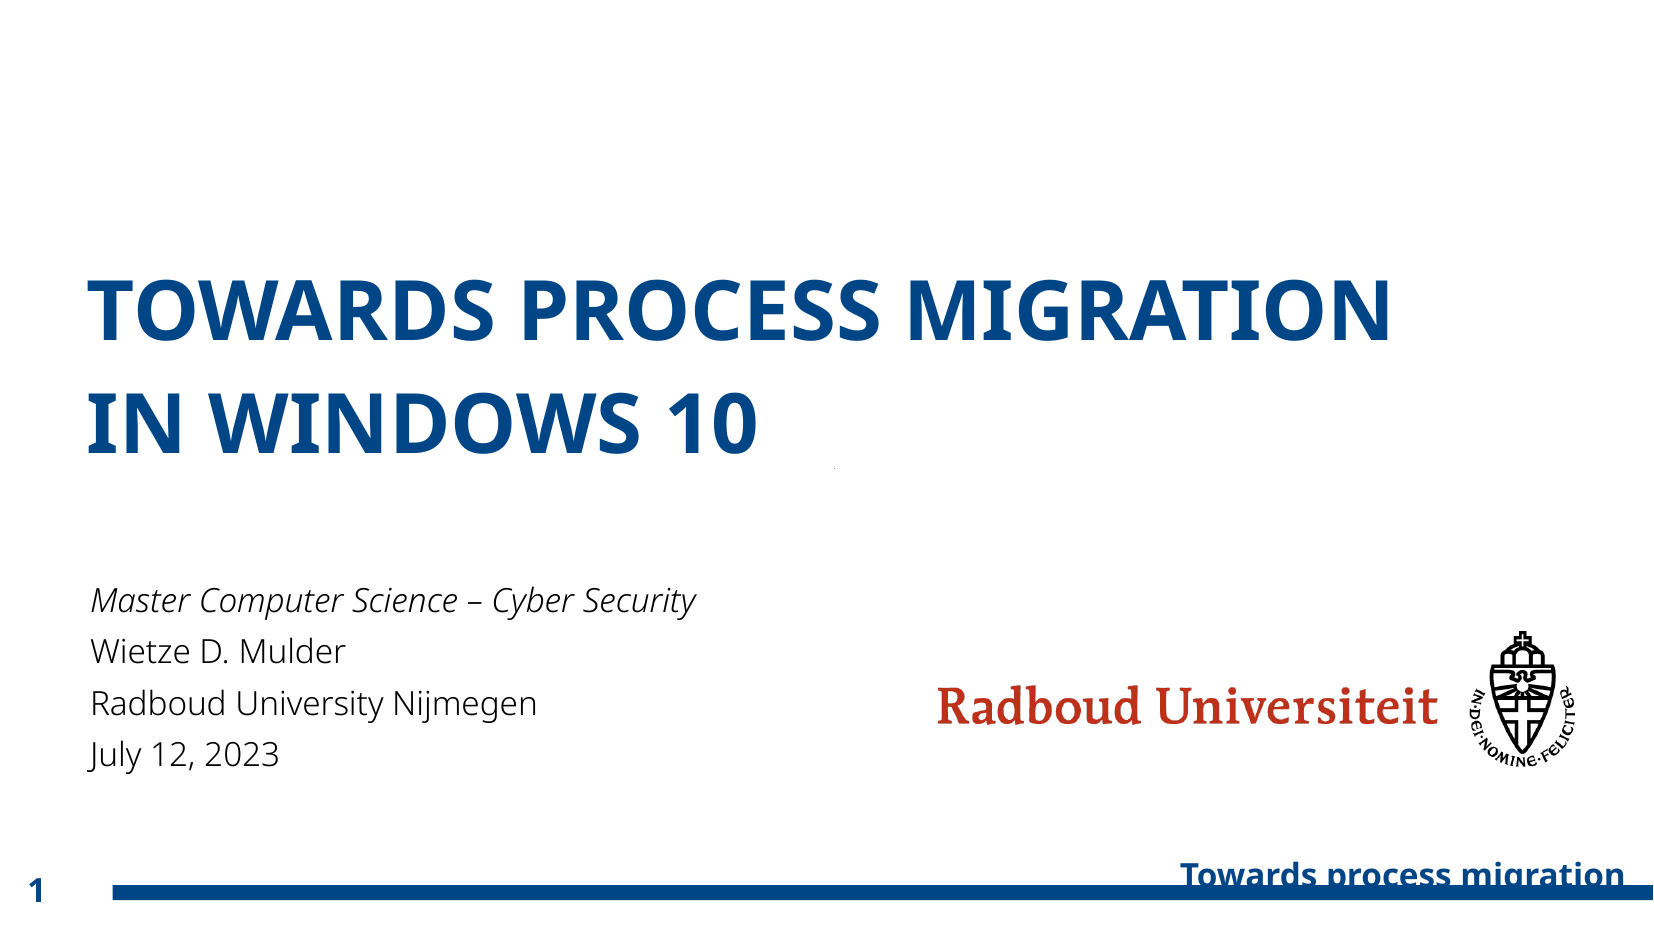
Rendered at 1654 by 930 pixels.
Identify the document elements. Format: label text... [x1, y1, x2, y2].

title Towards process migration in Windows 10 [86, 251, 1575, 479]
picture [938, 631, 1575, 767]
text_box Master Computer Science – Cyber Security Wietze D. Mulder Radboud University Nijmegen July 12, 2023 [75, 570, 976, 783]
